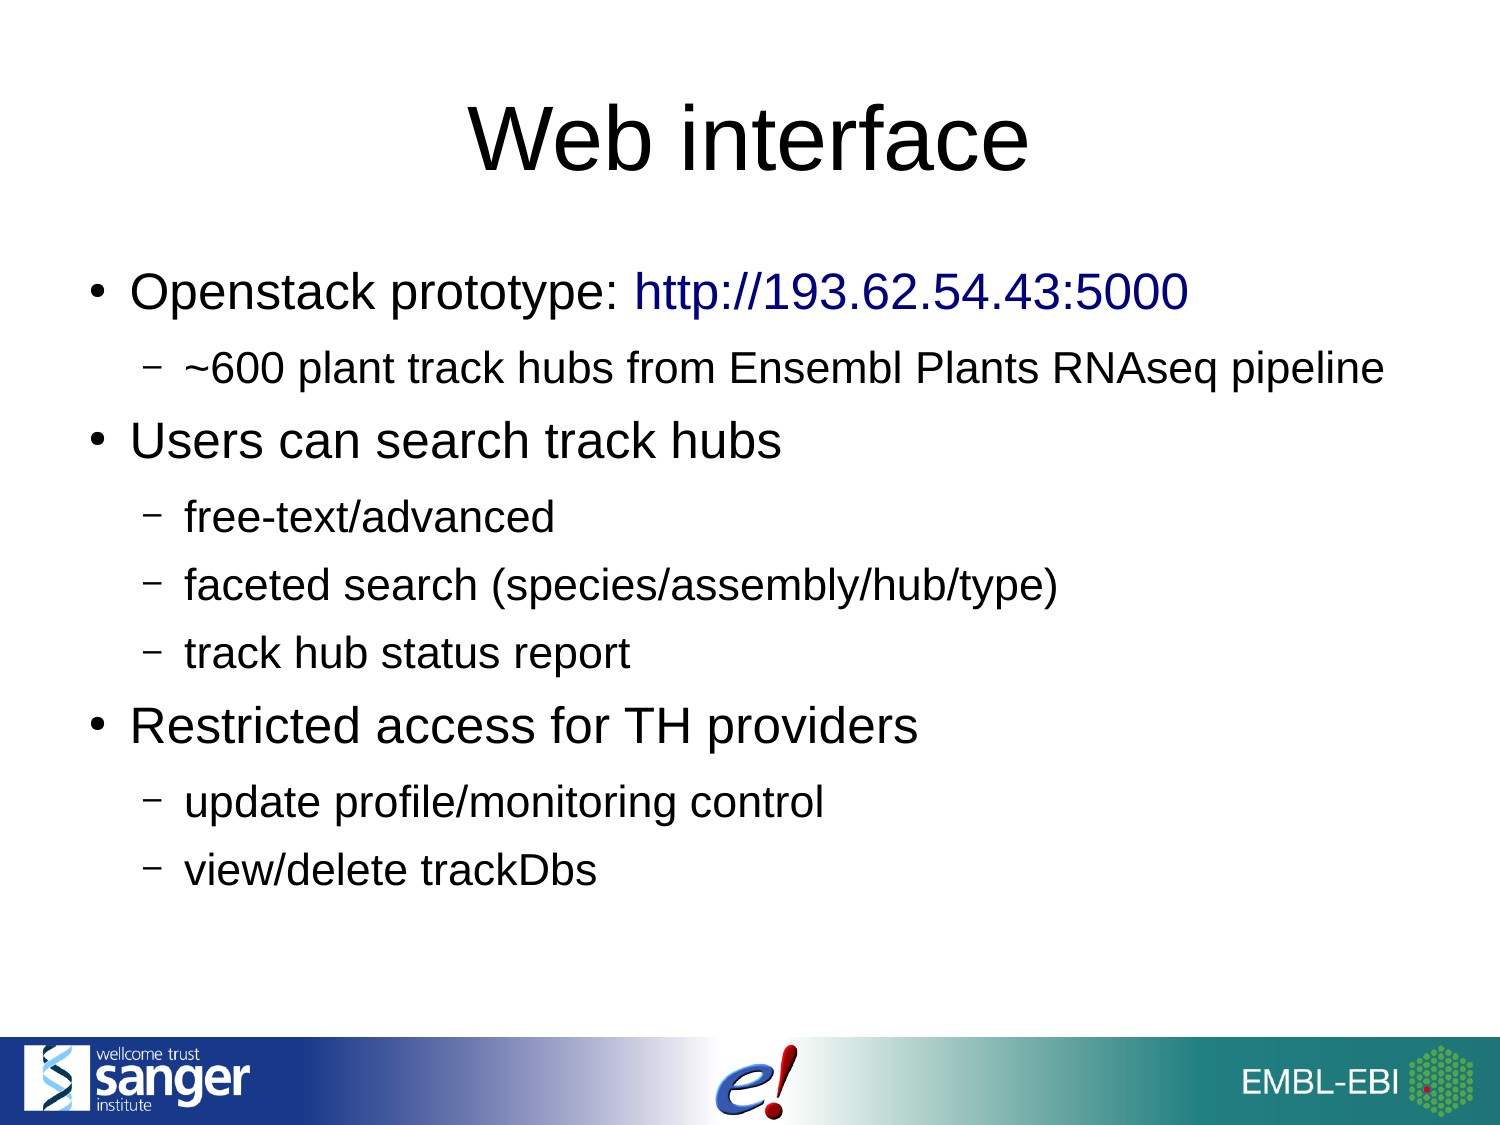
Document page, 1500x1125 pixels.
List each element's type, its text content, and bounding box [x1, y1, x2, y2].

title Web interface [75, 44, 1425, 233]
picture [0, 1037, 1500, 1125]
list Openstack prototype: http://193.62.54.43:5000 ~600 plant track hubs from Ensembl Plants RNAseq pipeline Users can search track hubs free-text/advanced faceted search (species/assembly/hub/type) track hub status report Restricted access for TH providers update profile/monitoring control view/delete trackDbs [75, 263, 1395, 916]
